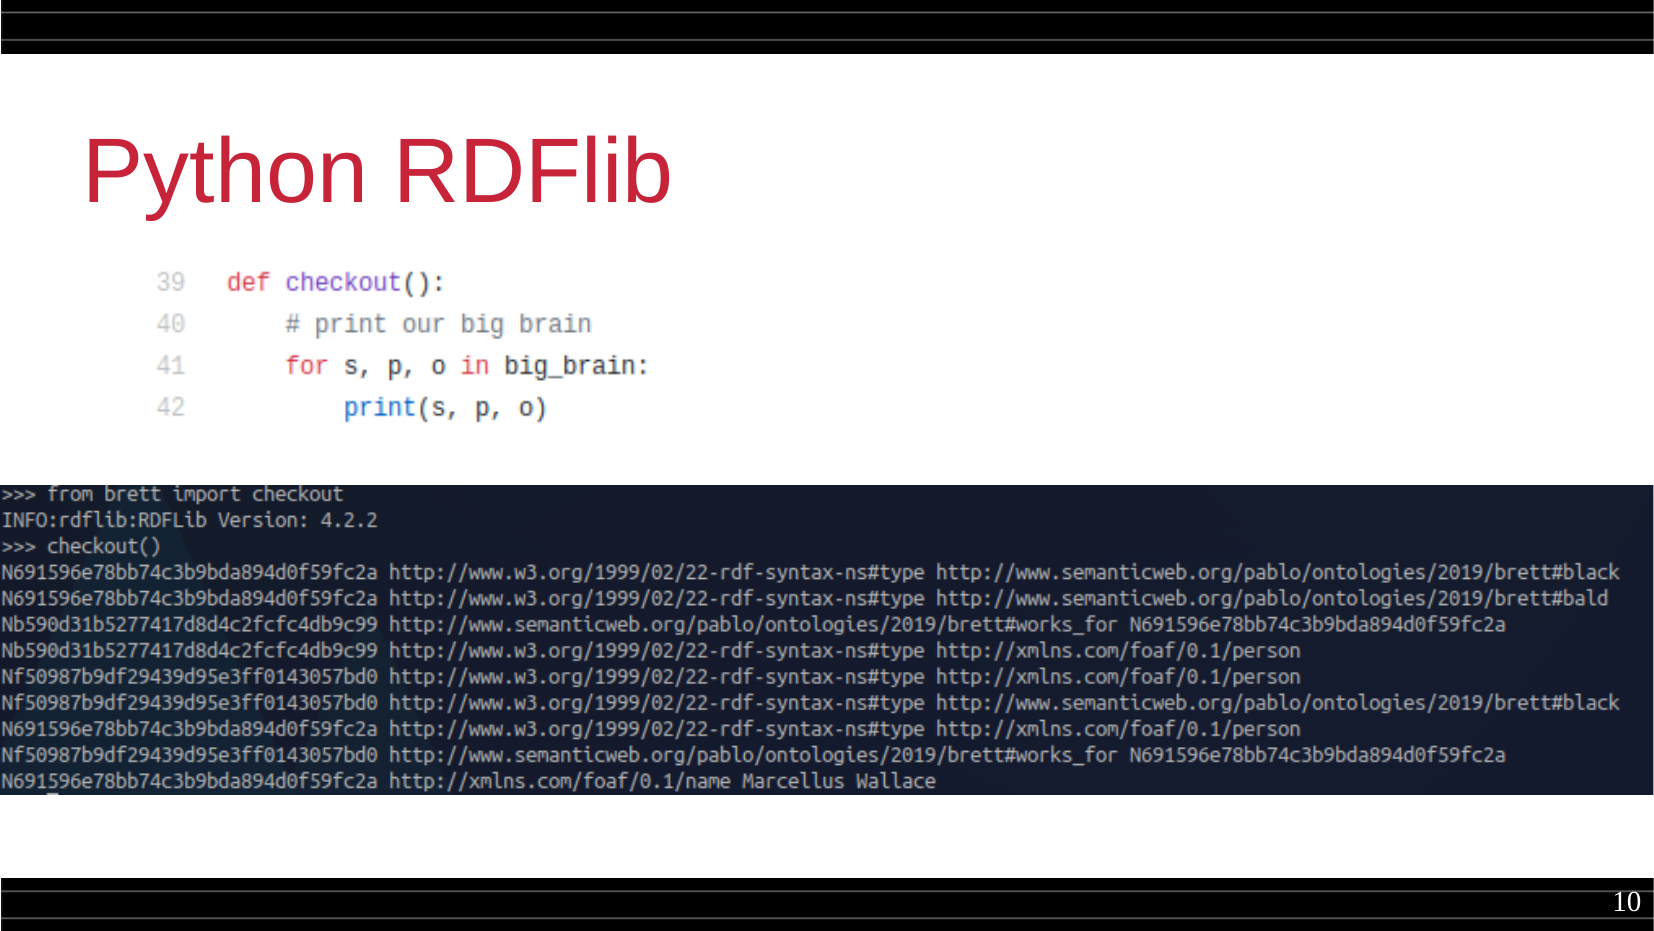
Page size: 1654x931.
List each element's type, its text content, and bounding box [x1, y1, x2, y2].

picture [1, 878, 1654, 931]
picture [144, 260, 1501, 436]
title Python RDFlib [82, 92, 1571, 249]
picture [1, 0, 1654, 54]
picture [0, 485, 1654, 796]
